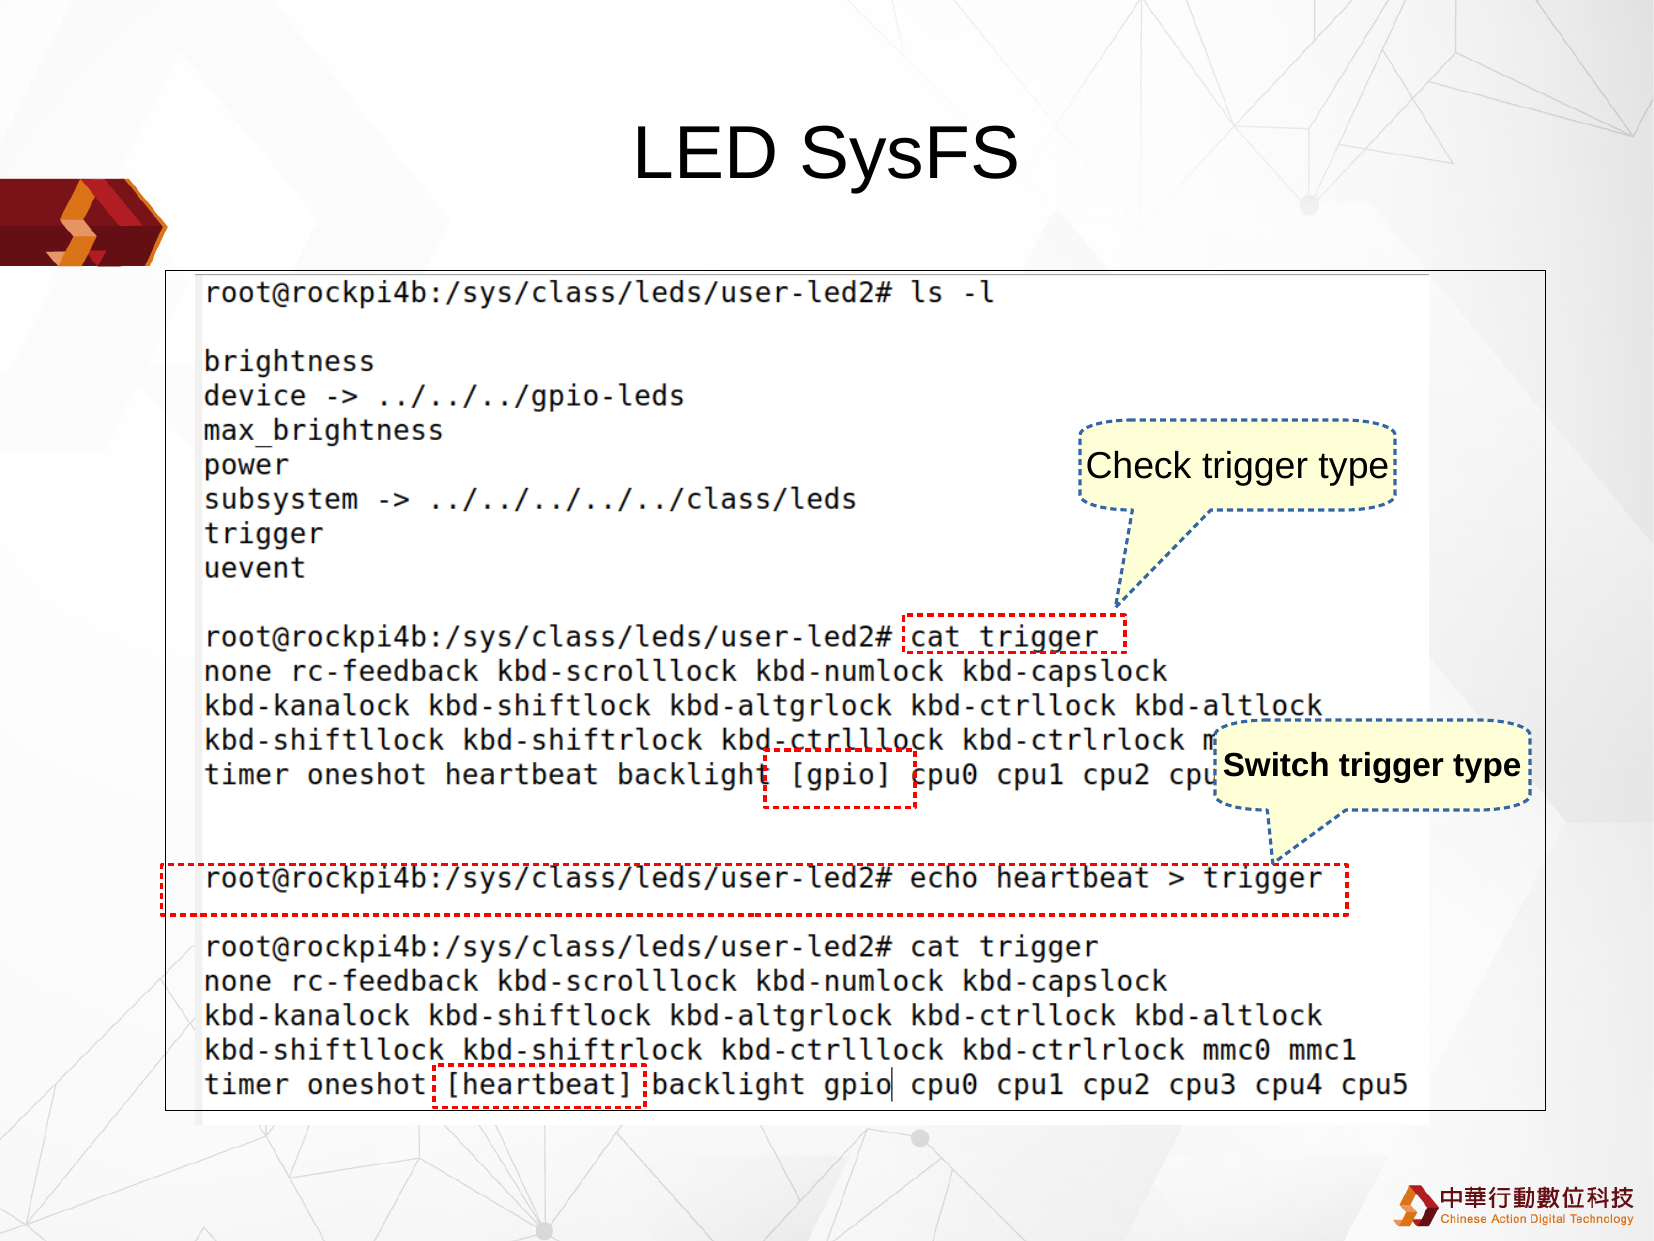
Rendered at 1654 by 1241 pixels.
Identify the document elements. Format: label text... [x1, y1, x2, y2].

picture [0, 0, 1654, 1241]
text_box Switch trigger type [1215, 720, 1531, 864]
title LED SysFS [82, 49, 1571, 257]
text_box Check trigger type [1080, 420, 1396, 608]
